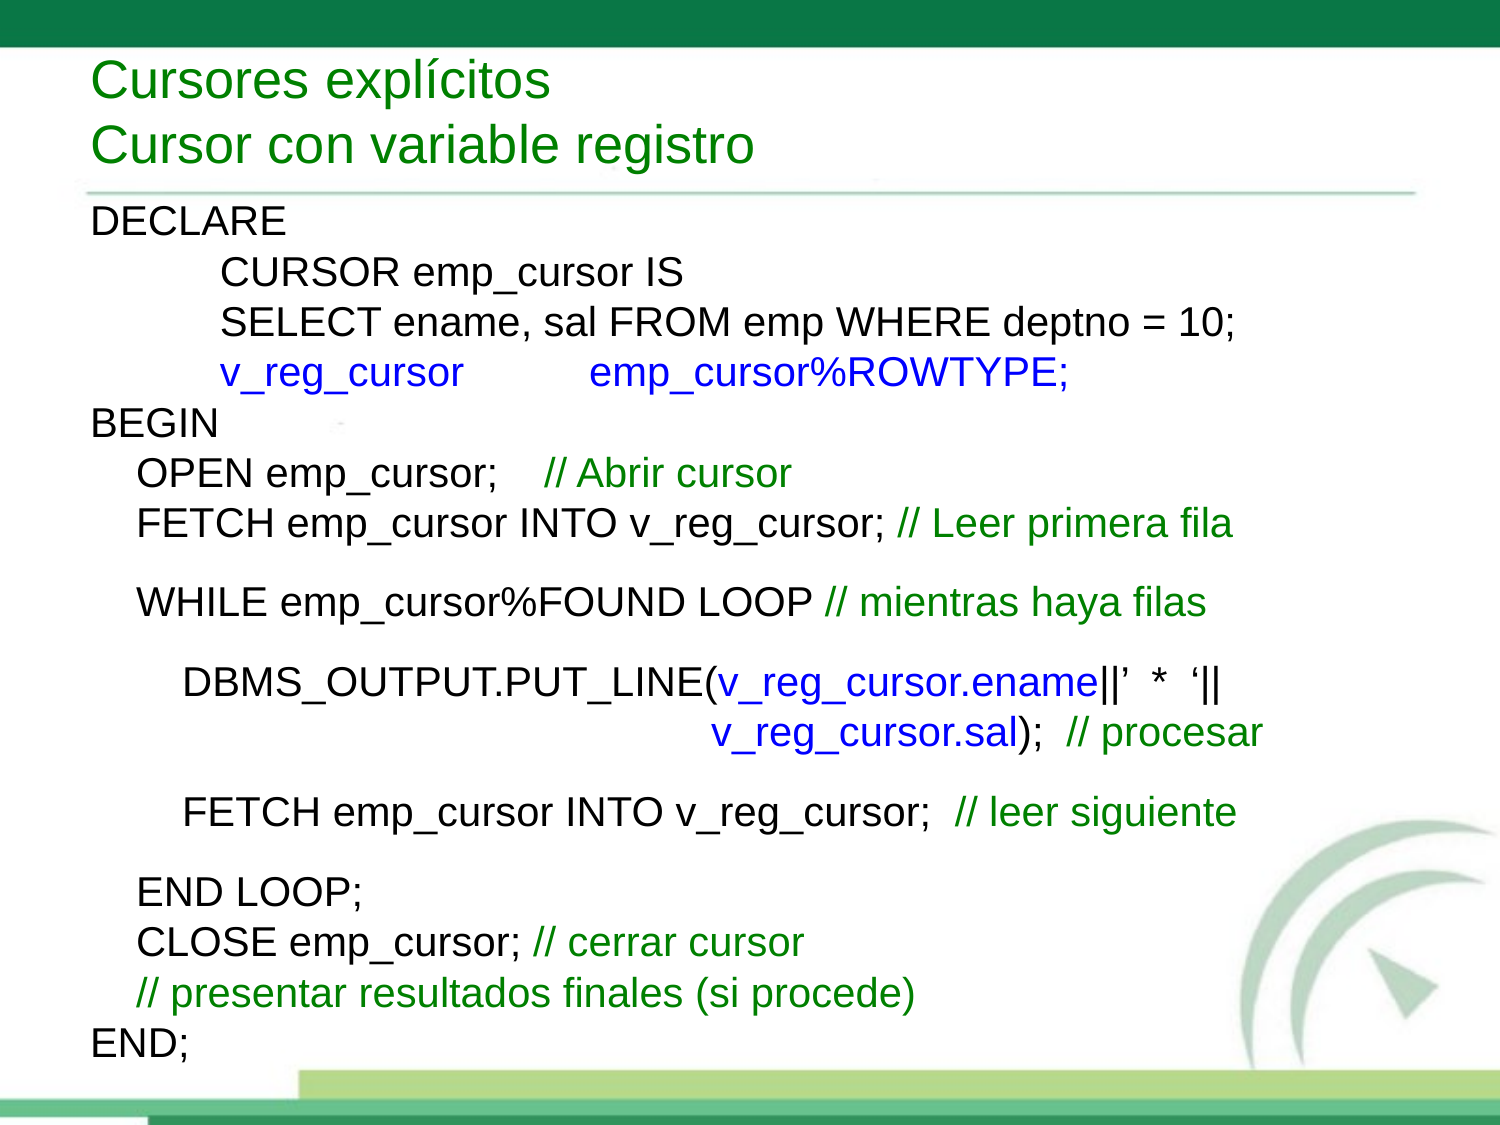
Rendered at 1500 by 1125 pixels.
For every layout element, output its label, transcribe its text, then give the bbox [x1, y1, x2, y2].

title Cursores explícitos Cursor con variable registro [75, 36, 1426, 182]
list DECLARE CURSOR emp_cursor IS SELECT ename, sal FROM emp WHERE deptno = 10; v_reg_cursor emp_cursor%ROWTYPE; BEGIN OPEN emp_cursor; // Abrir cursor FETCH emp_cursor INTO v_reg_cursor; // Leer primera fila WHILE emp_cursor%FOUND LOOP // mientras haya filas DBMS_OUTPUT.PUT_LINE(v_reg_cursor.ename||’ * ‘|| v_reg_cursor.sal); // procesar FETCH emp_cursor INTO v_reg_cursor; // leer siguiente END LOOP; CLOSE emp_cursor; // cerrar cursor // presentar resultados finales (si procede) END; [75, 196, 1426, 1073]
picture [0, 0, 1500, 1125]
